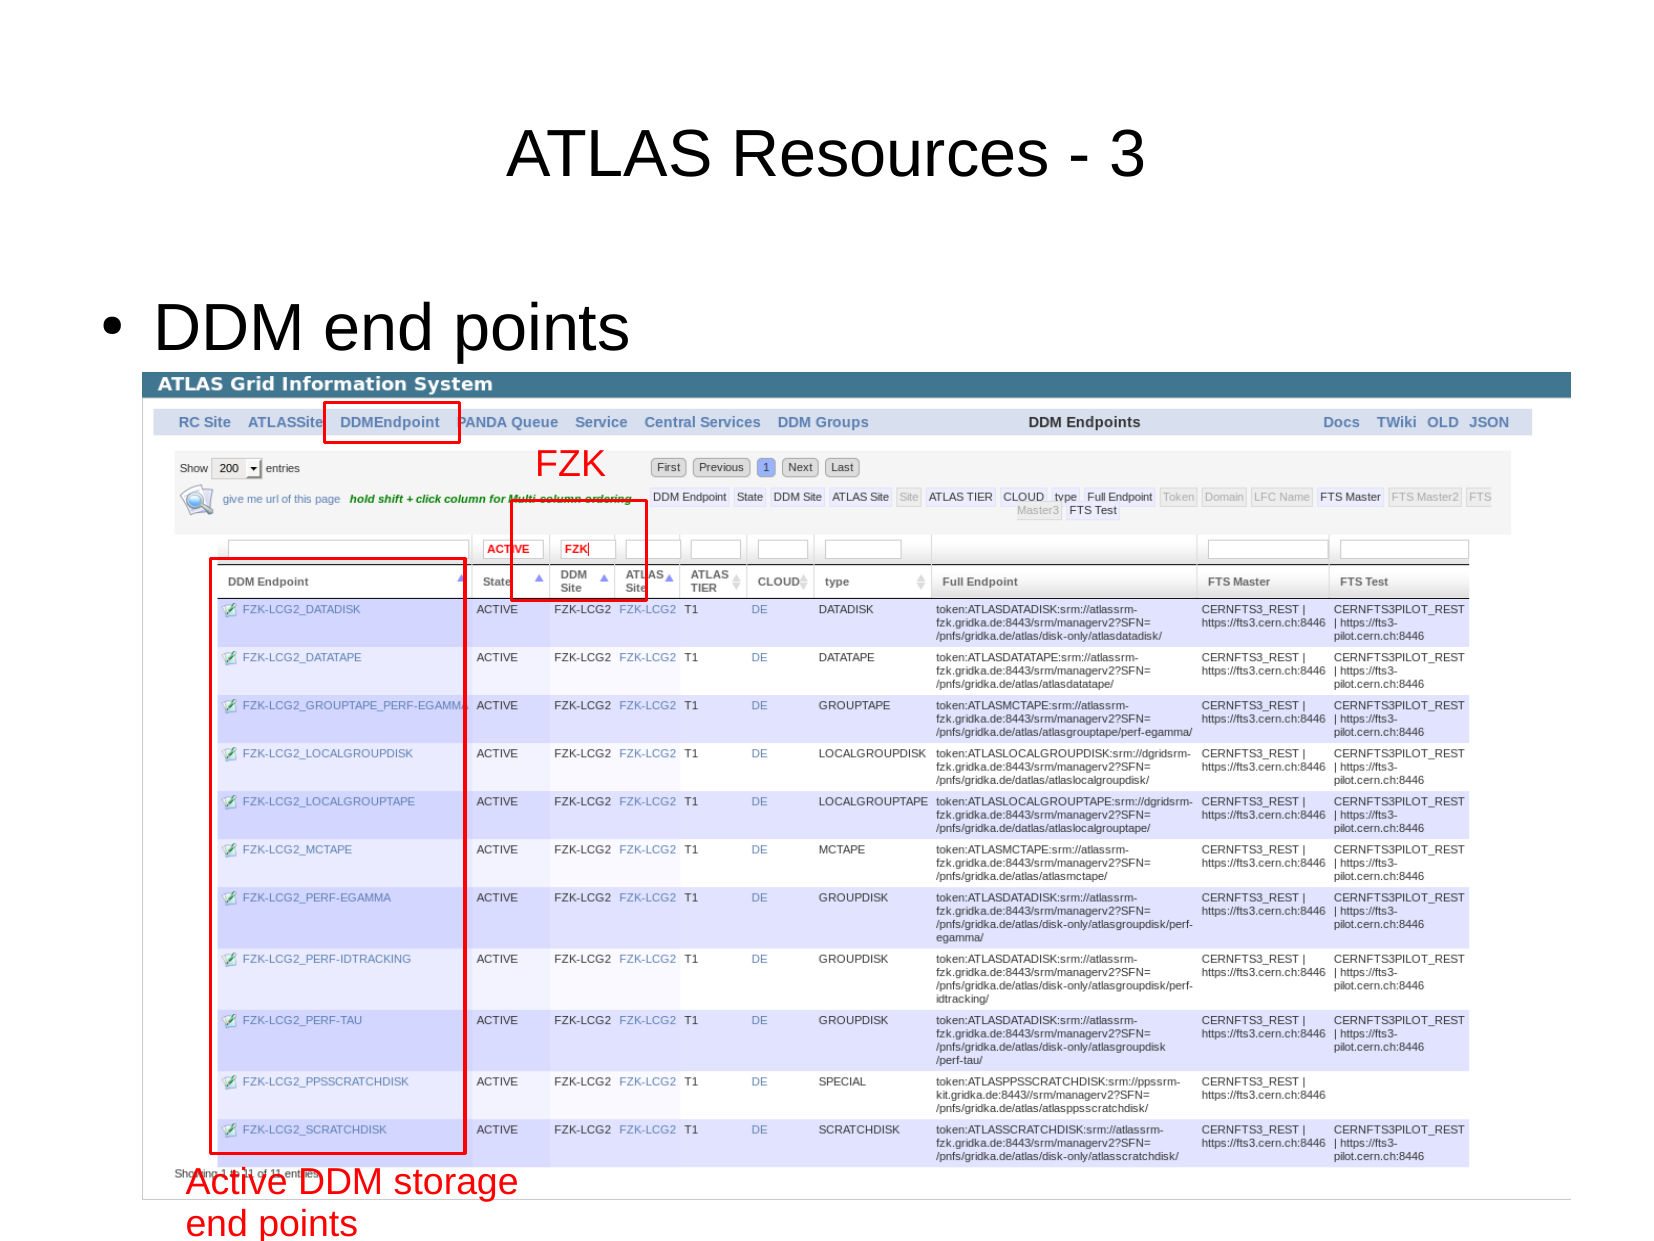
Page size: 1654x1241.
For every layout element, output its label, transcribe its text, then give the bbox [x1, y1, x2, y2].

picture [212, 560, 463, 1152]
text_box Active DDM storage end points [170, 1153, 548, 1241]
picture [142, 372, 1571, 1201]
title ATLAS Resources - 3 [82, 49, 1571, 257]
text_box FZK [520, 435, 650, 493]
list DDM end points [82, 290, 1571, 1010]
